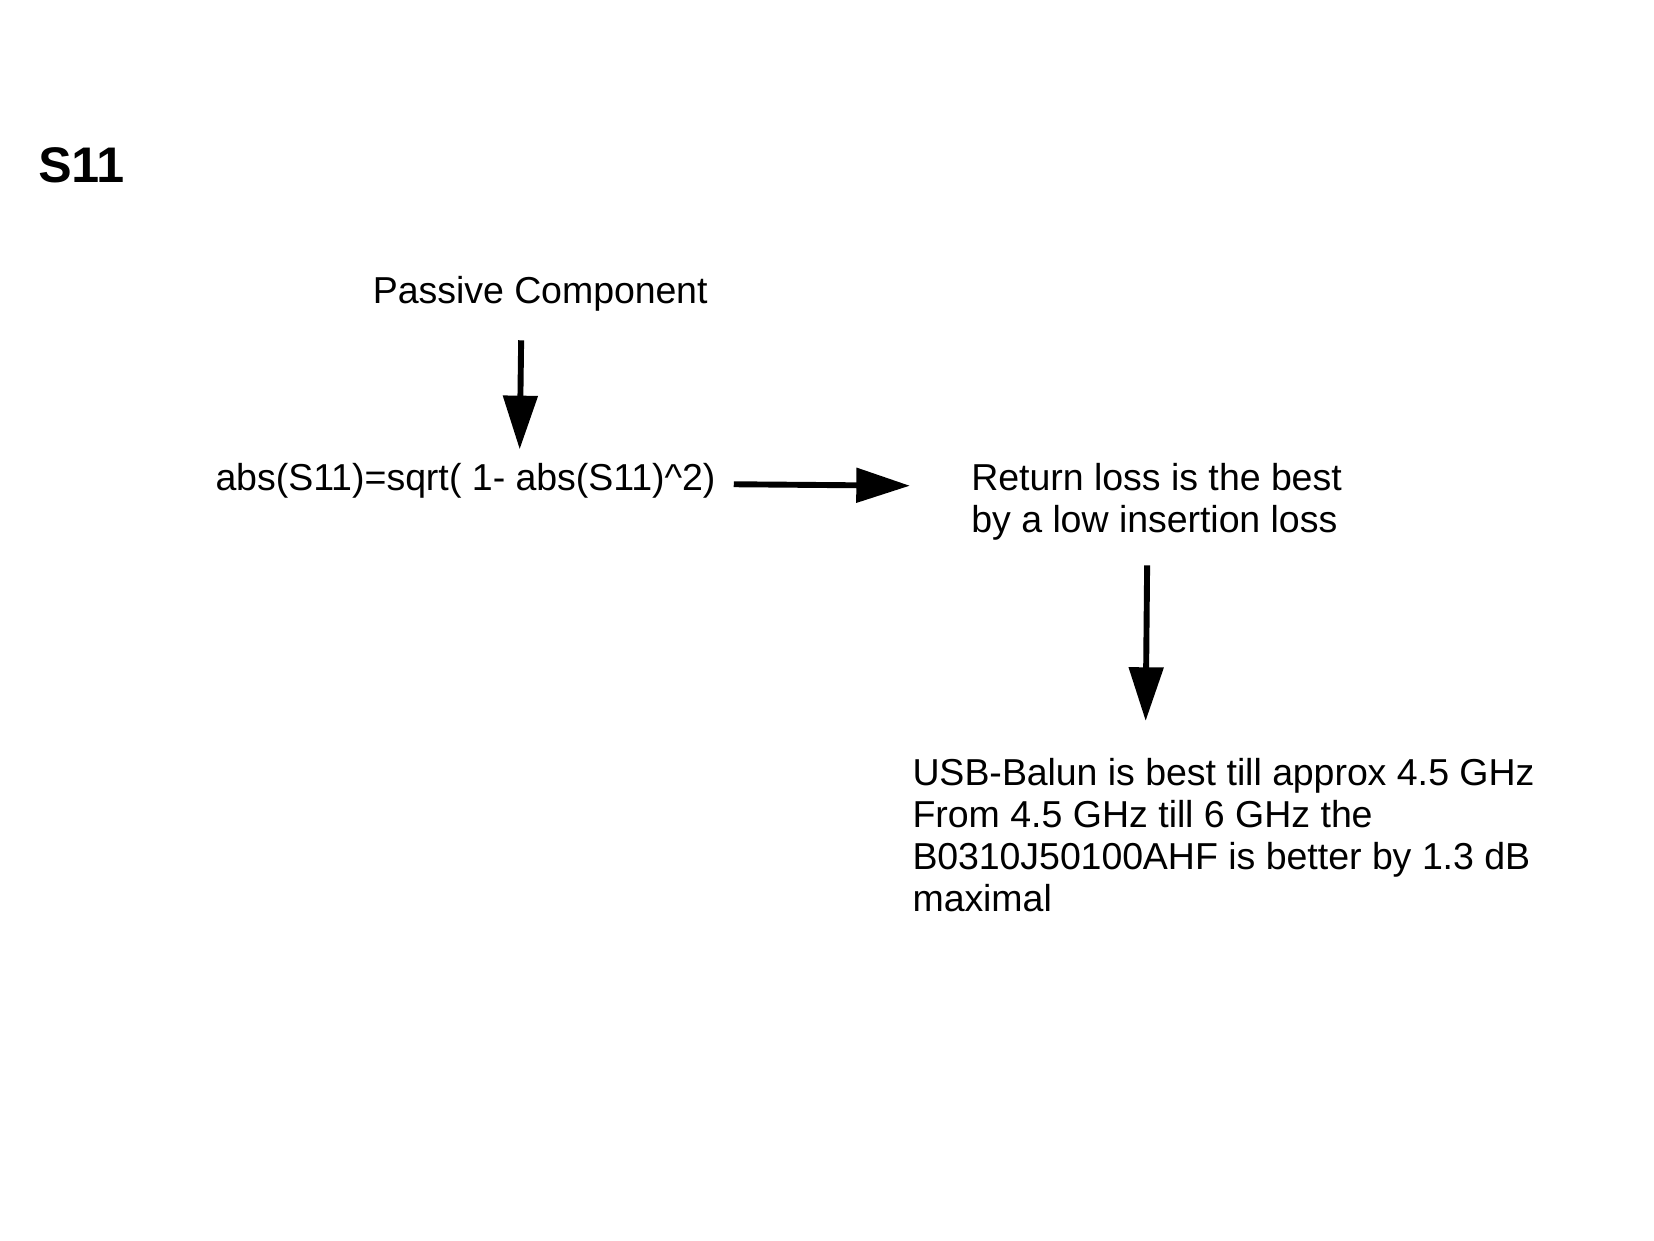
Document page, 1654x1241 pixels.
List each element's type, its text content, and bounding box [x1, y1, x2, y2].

text_box USB-Balun is best till approx 4.5 GHz From 4.5 GHz till 6 GHz the B0310J50100AHF is better by 1.3 dB maximal [897, 744, 1550, 927]
text_box Return loss is the best by a low insertion loss [956, 448, 1357, 548]
text_box S11 [23, 129, 166, 201]
text_box abs(S11)=sqrt( 1- abs(S11)^2) [200, 448, 731, 506]
text_box Passive Component [358, 262, 723, 319]
